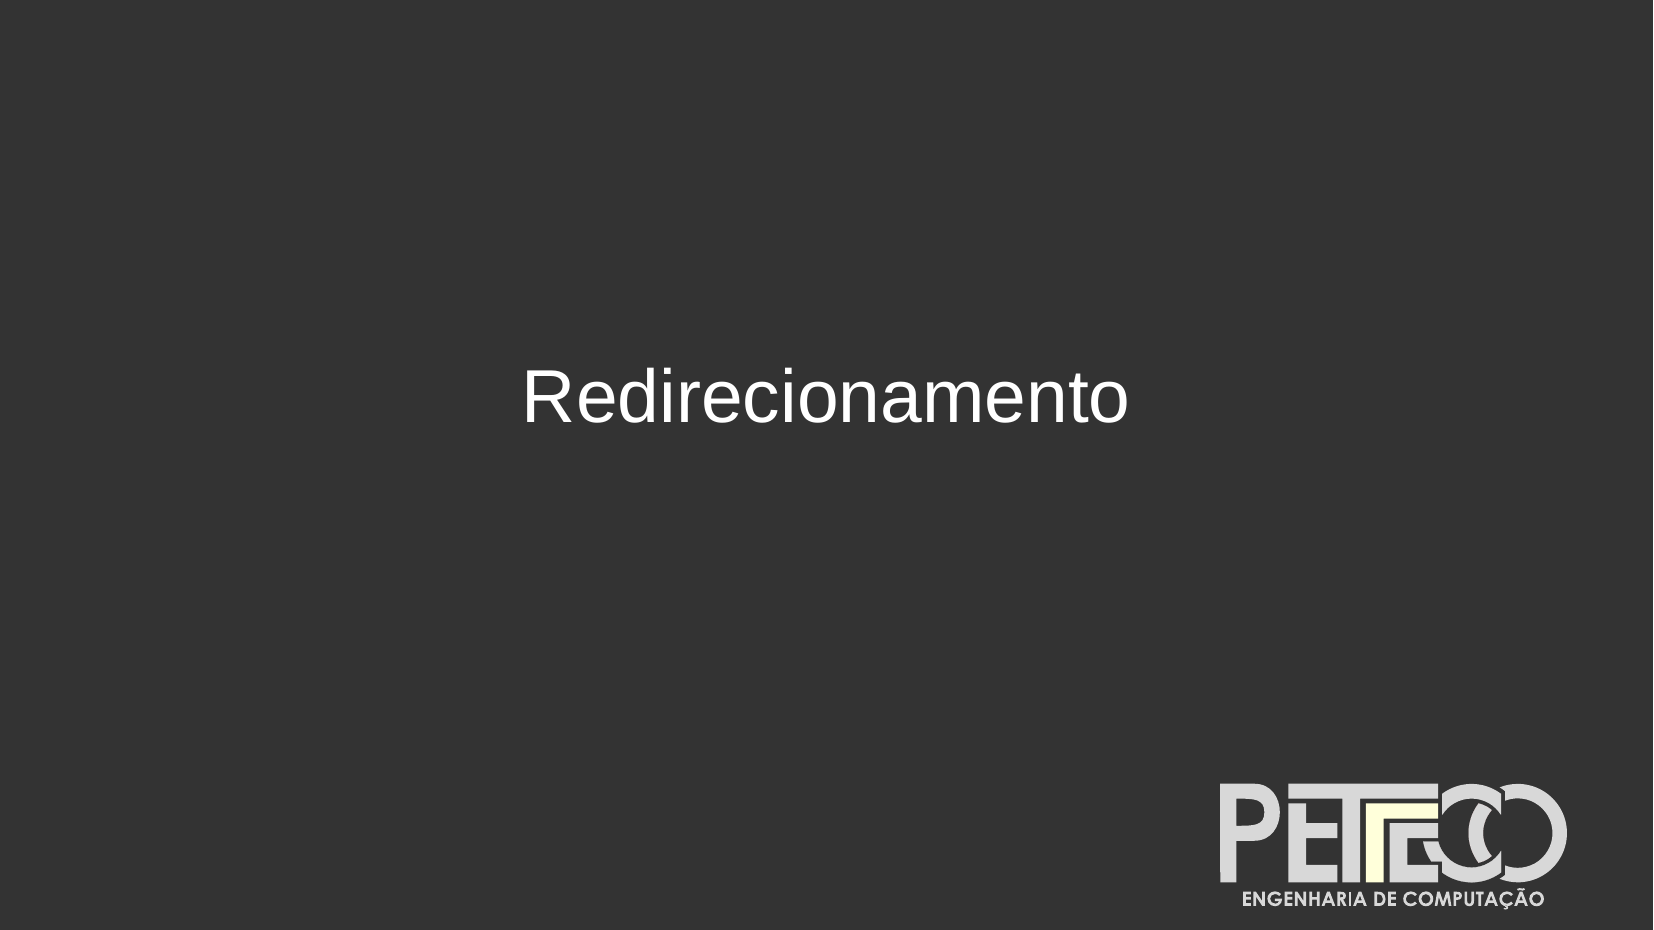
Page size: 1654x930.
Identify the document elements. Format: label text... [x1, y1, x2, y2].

subtitle Redirecionamento [82, 37, 1571, 757]
